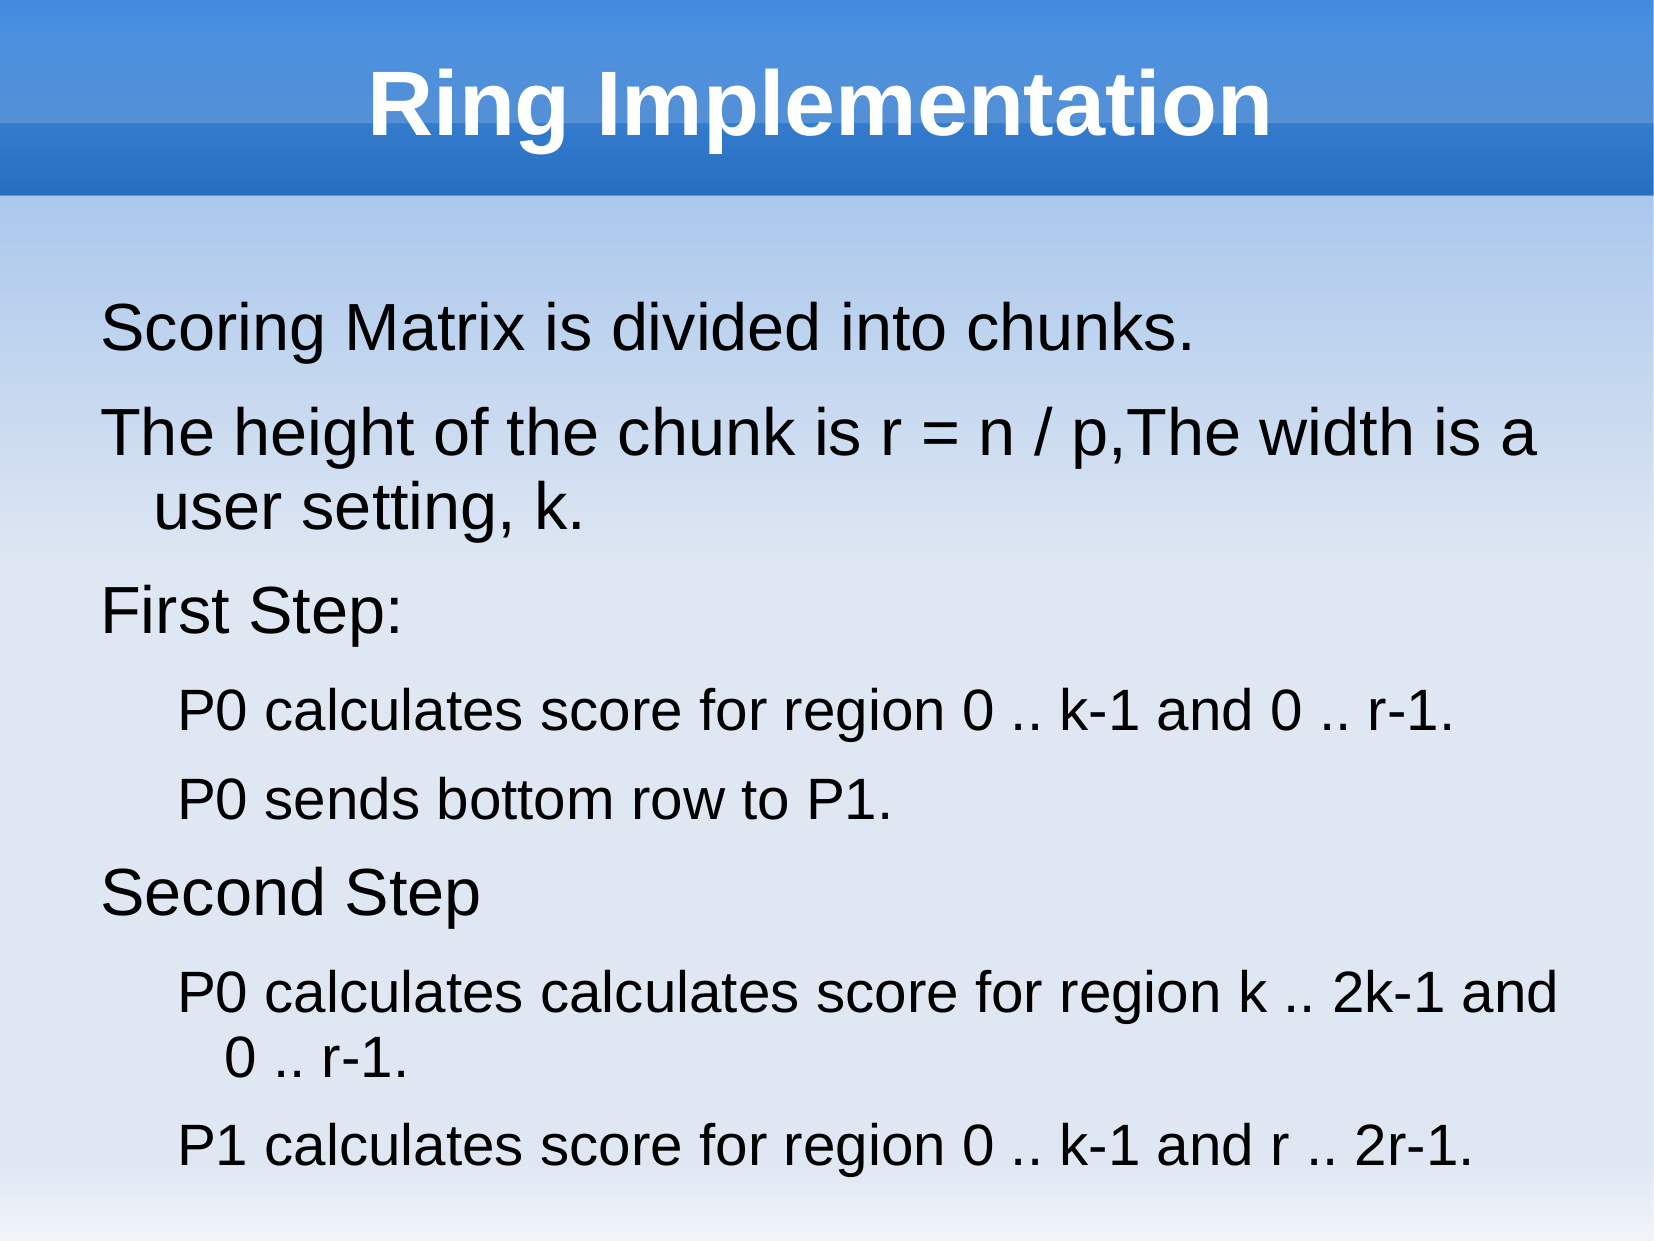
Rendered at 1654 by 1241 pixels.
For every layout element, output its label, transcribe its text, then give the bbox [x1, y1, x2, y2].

title Ring Implementation [76, 7, 1565, 200]
picture [0, 0, 1654, 1241]
list Scoring Matrix is divided into chunks. The height of the chunk is r = n / p,The width is a user setting, k. First Step: P0 calculates score for region 0 .. k-1 and 0 .. r-1. P0 sends bottom row to P1. Second Step P0 calculates calculates score for region k .. 2k-1 and 0 .. r-1. P1 calculates score for region 0 .. k-1 and r .. 2r-1. [82, 290, 1571, 1179]
